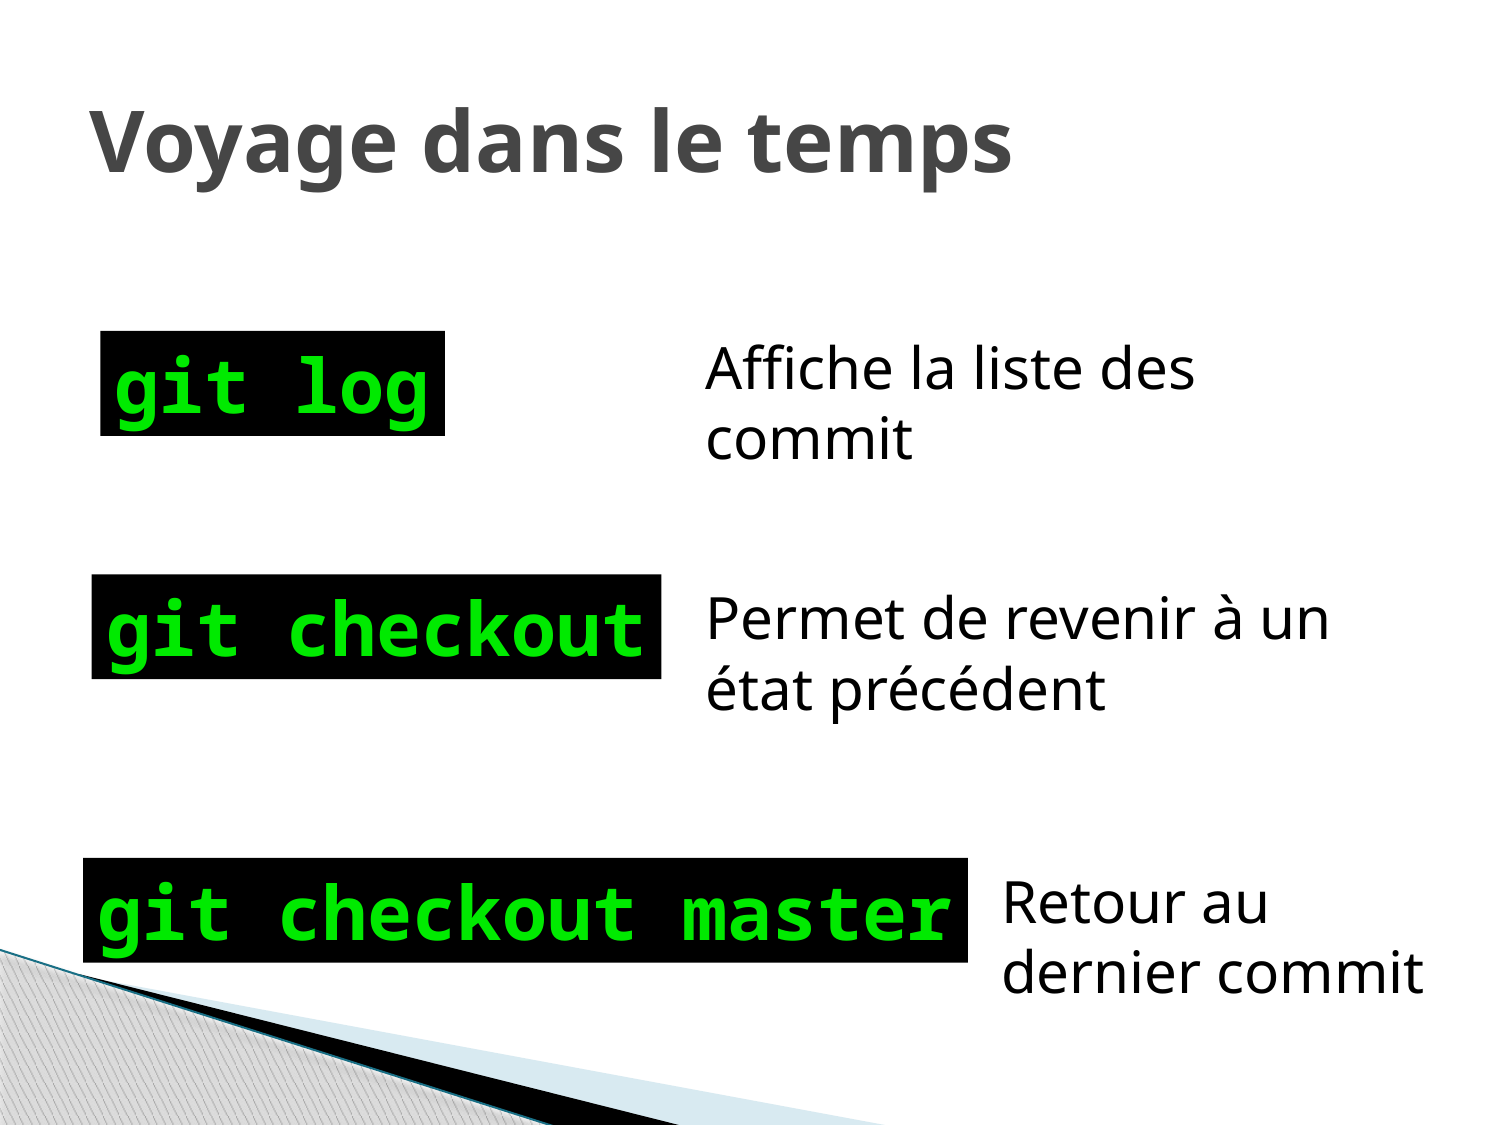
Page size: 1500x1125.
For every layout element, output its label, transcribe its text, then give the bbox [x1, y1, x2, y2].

text_box git log [100, 330, 445, 436]
title Voyage dans le temps [75, 45, 1425, 233]
text_box Permet de revenir à un état précédent [690, 574, 1412, 730]
text_box Retour au dernier commit [986, 857, 1471, 1013]
text_box git checkout [91, 574, 662, 680]
text_box Affiche la liste des commit [690, 323, 1412, 479]
text_box git checkout master [83, 857, 968, 963]
